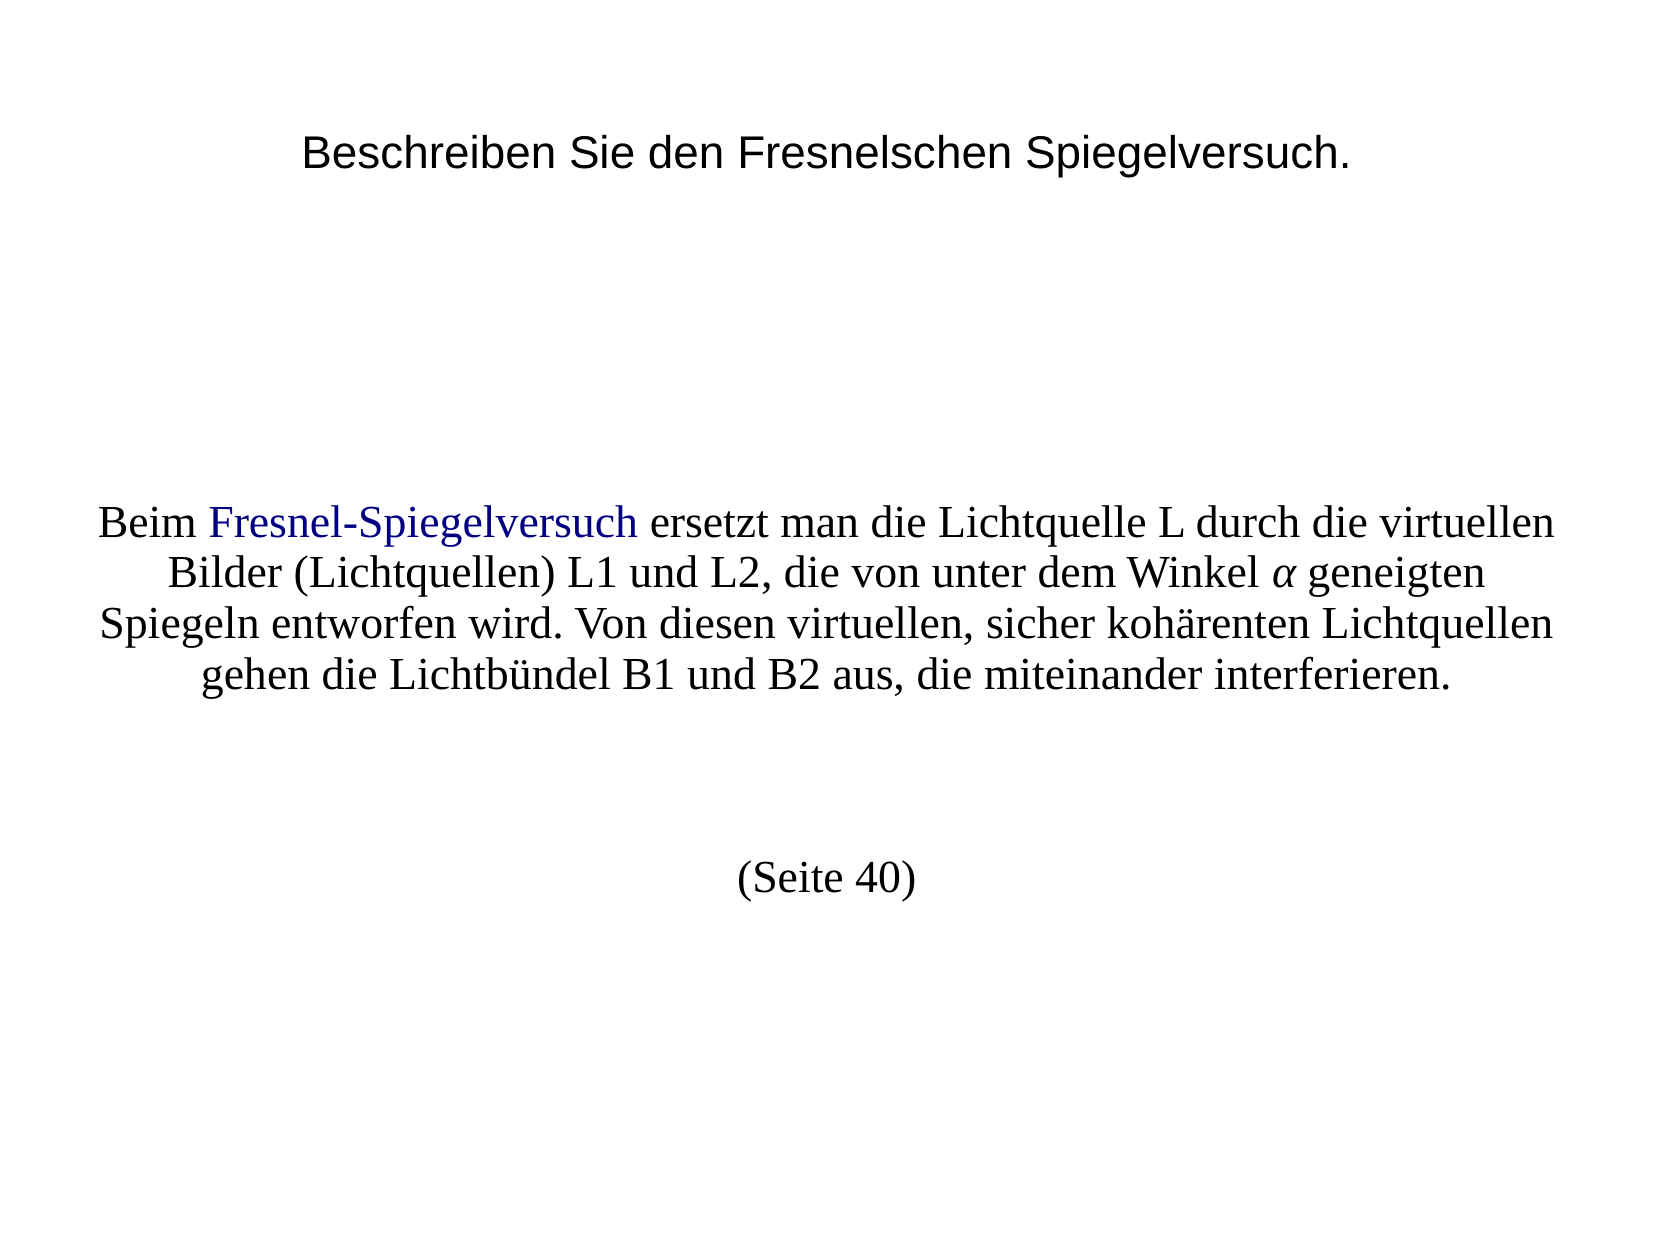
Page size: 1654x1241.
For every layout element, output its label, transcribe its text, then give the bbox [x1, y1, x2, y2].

subtitle Beim Fresnel-Spiegelversuch ersetzt man die Lichtquelle L durch die virtuellen Bilder (Lichtquellen) L1 und L2, die von unter dem Winkel α geneigten Spiegeln entworfen wird. Von diesen virtuellen, sicher kohärenten Lichtquellen gehen die Lichtbündel B1 und B2 aus, die miteinander interferieren. (Seite 40) [82, 290, 1571, 1109]
title Beschreiben Sie den Fresnelschen Spiegelversuch. [82, 49, 1571, 257]
